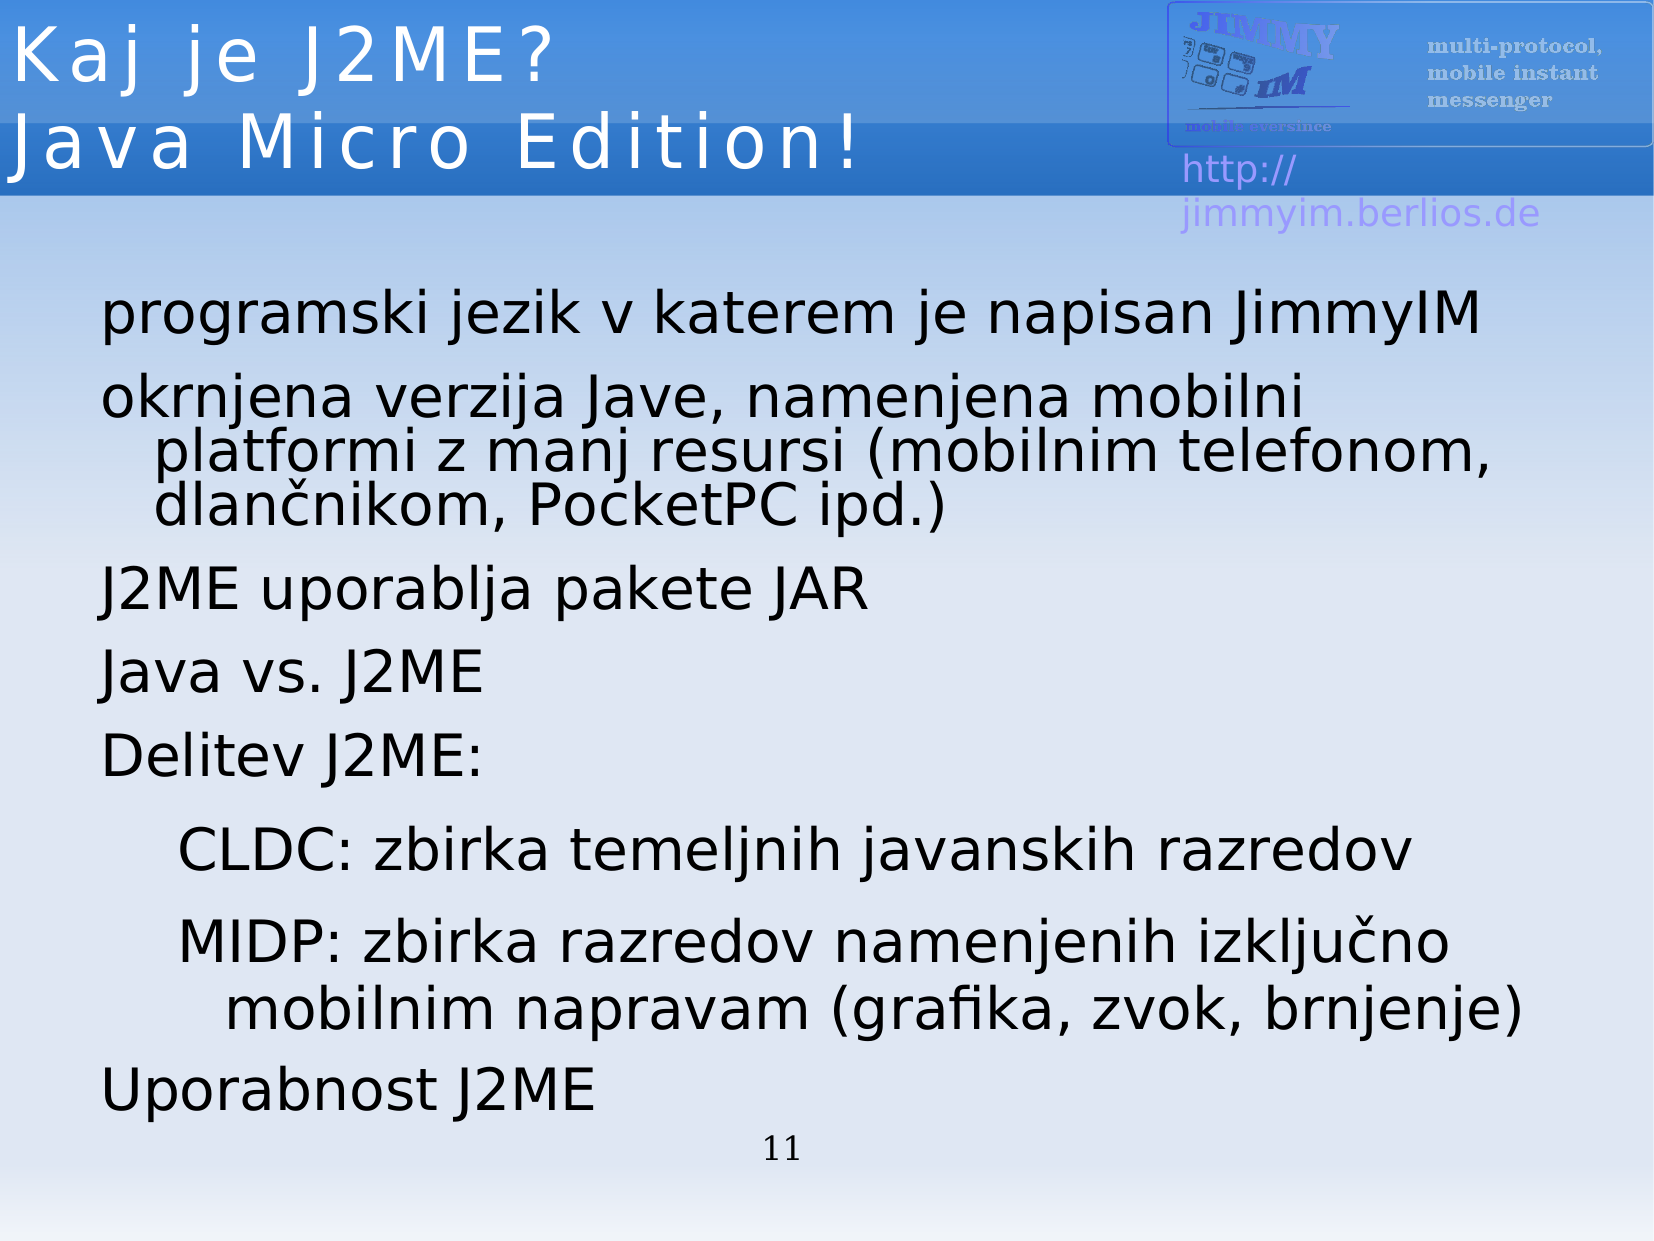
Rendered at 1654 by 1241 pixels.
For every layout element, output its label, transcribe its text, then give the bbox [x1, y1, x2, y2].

title Kaj je J2ME? Java Micro Edition! [11, 7, 1167, 192]
list programski jezik v katerem je napisan JimmyIM okrnjena verzija Jave, namenjena mobilni platformi z manj resursi (mobilnim telefonom, dlančnikom, PocketPC ipd.) J2ME uporablja pakete JAR Java vs. J2ME Delitev J2ME: CLDC: zbirka temeljnih javanskih razredov MIDP: zbirka razredov namenjenih izključno mobilnim napravam (grafika, zvok, brnjenje) Uporabnost J2ME [82, 290, 1571, 1136]
picture [0, 0, 1654, 1241]
